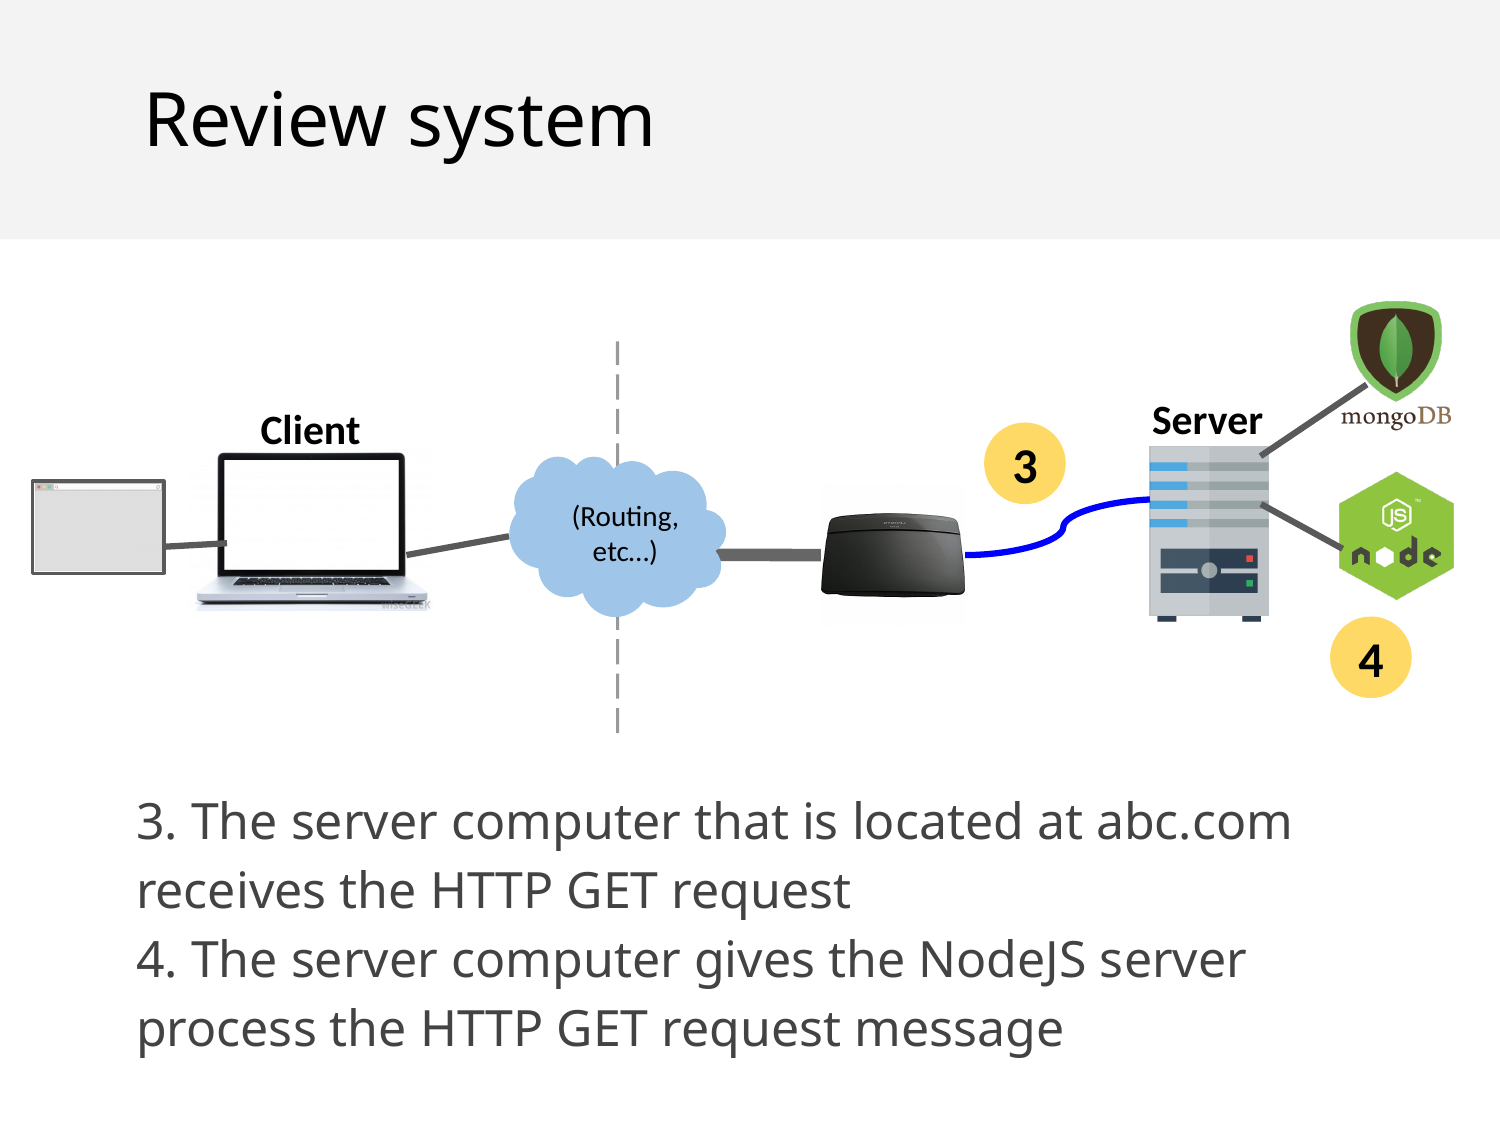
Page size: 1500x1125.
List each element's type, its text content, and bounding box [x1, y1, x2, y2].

text_box Client [188, 371, 434, 484]
picture [34, 482, 163, 572]
text_box (Routing, etc…) [509, 456, 727, 618]
title Review system [128, 56, 1372, 183]
picture [1330, 470, 1462, 602]
picture [1324, 282, 1468, 450]
picture [821, 483, 965, 627]
text_box 3 [984, 422, 1066, 505]
picture [1114, 475, 1302, 630]
text_box Server [1085, 361, 1331, 475]
text_box 4 [1330, 616, 1412, 699]
picture [187, 449, 433, 611]
list 3. The server computer that is located at abc.com receives the HTTP GET request 4. The server computer gives the NodeJS server process the HTTP GET request message [121, 765, 1442, 1067]
